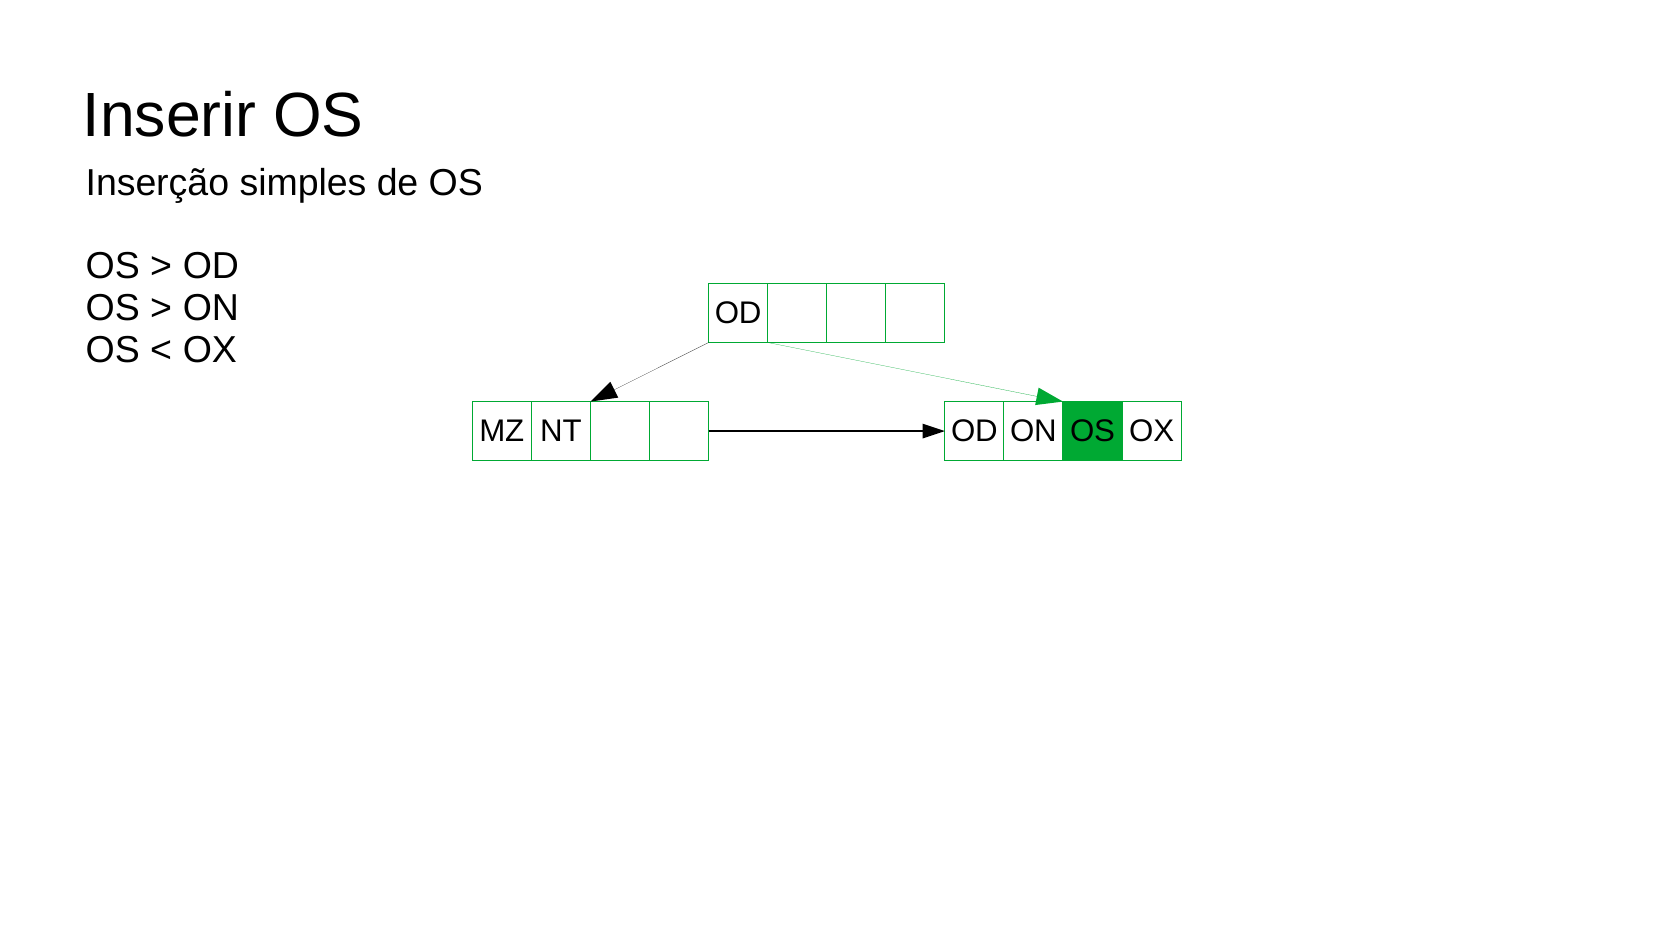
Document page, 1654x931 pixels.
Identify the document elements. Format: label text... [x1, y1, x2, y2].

text_box OX [1122, 401, 1182, 461]
text_box OD [944, 401, 1003, 461]
text_box [767, 283, 945, 343]
text_box NT [531, 401, 590, 461]
text_box MZ [472, 401, 531, 461]
text_box OD [708, 283, 767, 343]
text_box Inserção simples de OS OS > OD OS > ON OS < OX [70, 153, 544, 379]
title Inserir OS [82, 37, 1571, 193]
text_box ON [1003, 401, 1062, 461]
text_box OS [1062, 401, 1122, 461]
text_box [590, 401, 709, 461]
